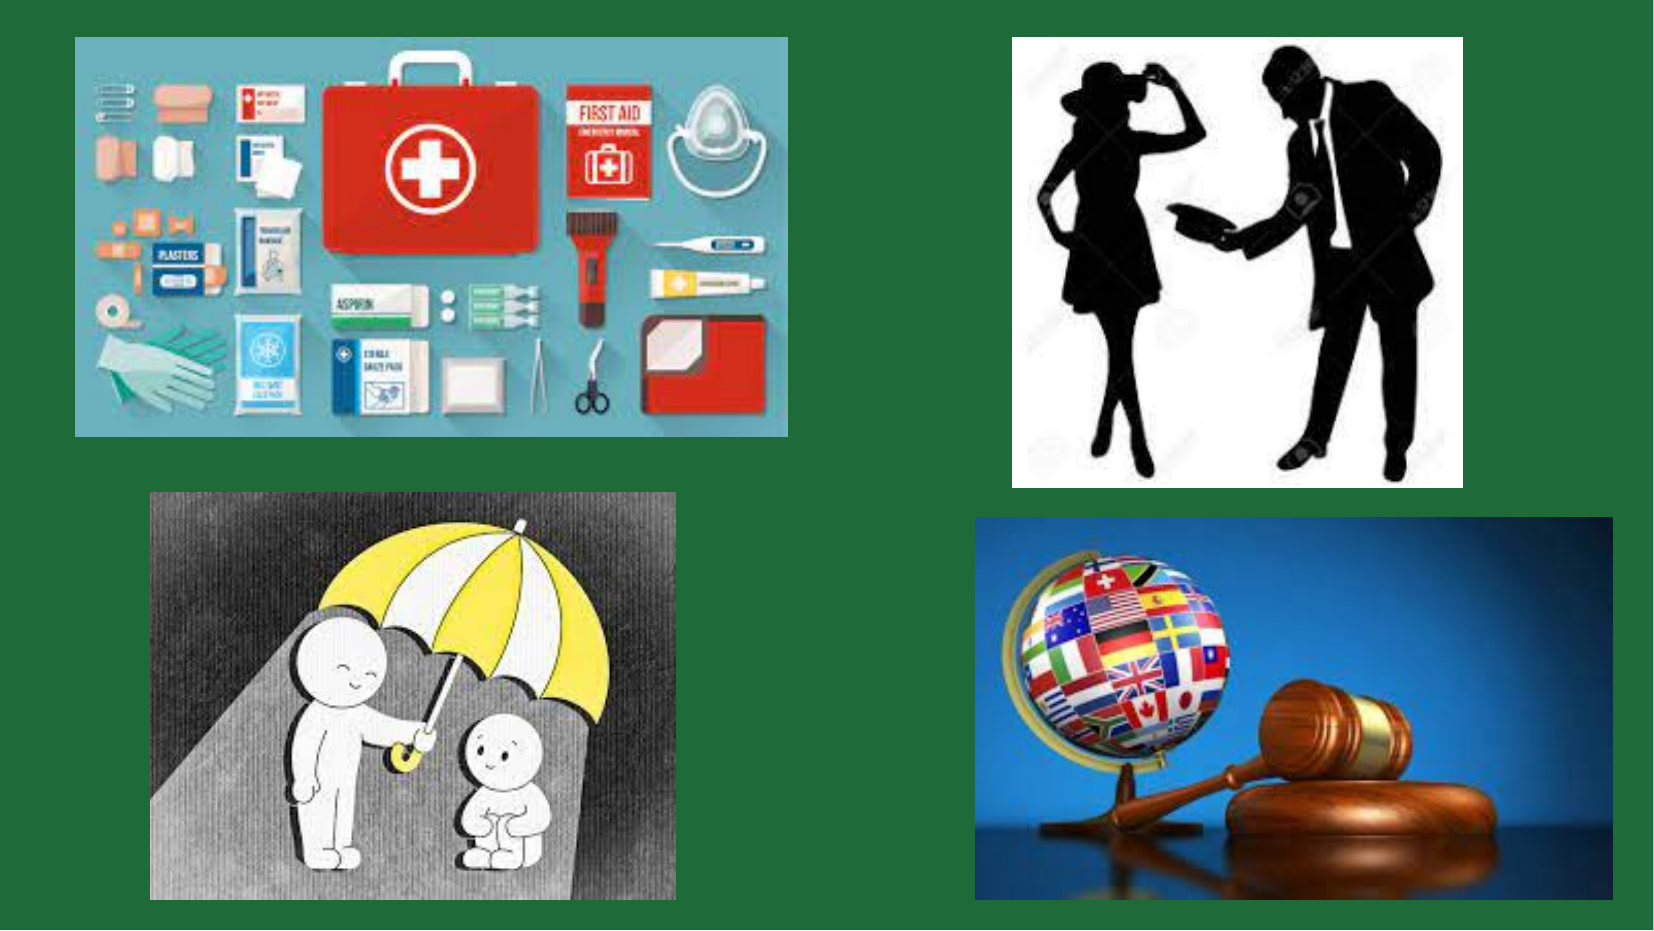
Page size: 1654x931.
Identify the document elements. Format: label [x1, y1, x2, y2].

picture [975, 517, 1613, 901]
picture [75, 37, 788, 437]
picture [1012, 37, 1463, 488]
picture [150, 492, 676, 901]
